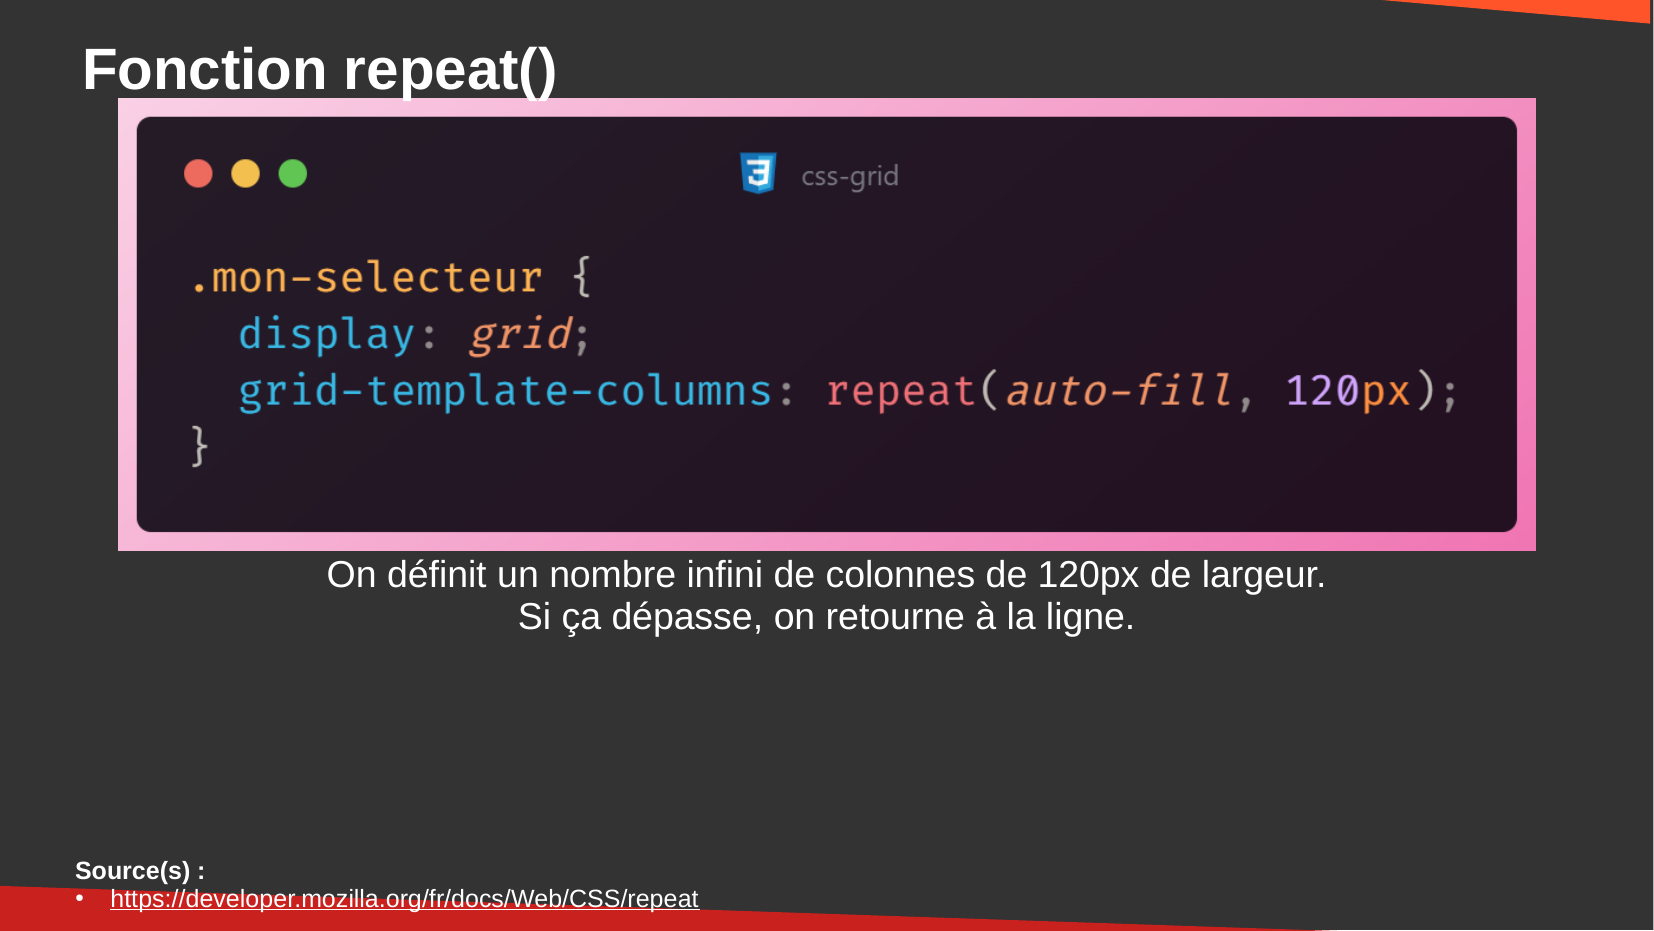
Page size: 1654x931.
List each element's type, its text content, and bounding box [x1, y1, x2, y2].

picture [118, 122, 1536, 546]
text_box On définit un nombre infini de colonnes de 120px de largeur. Si ça dépasse, on retourne à la ligne. [118, 546, 1536, 646]
title Fonction repeat() [82, 37, 1571, 122]
text_box [0, 885, 1337, 931]
text_box Source(s) : https://developer.mozilla.org/fr/docs/Web/CSS/repeat [60, 838, 1546, 920]
text_box [1381, 0, 1651, 24]
